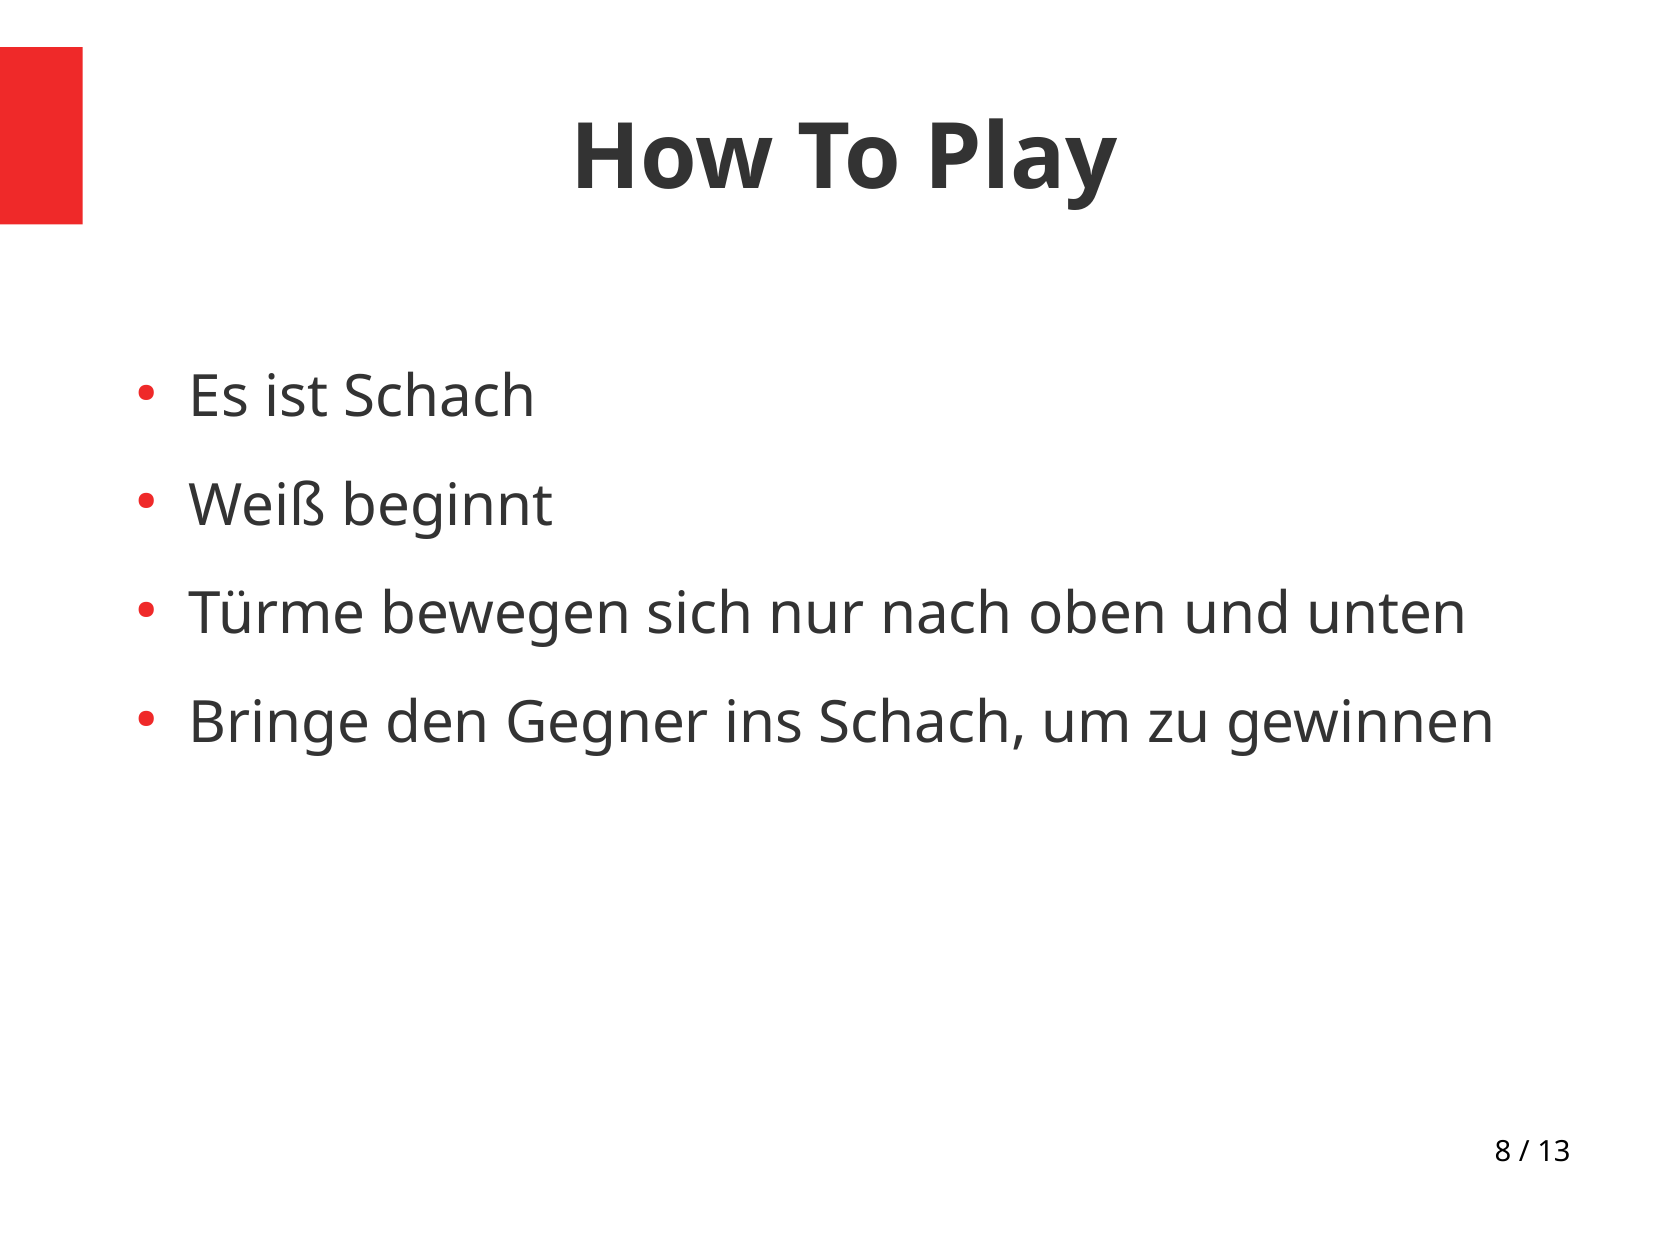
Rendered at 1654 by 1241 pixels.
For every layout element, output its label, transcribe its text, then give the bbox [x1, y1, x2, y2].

title How To Play [118, 49, 1571, 257]
list Es ist Schach Weiß beginnt Türme bewegen sich nur nach oben und unten Bringe den Gegner ins Schach, um zu gewinnen [118, 354, 1536, 1074]
